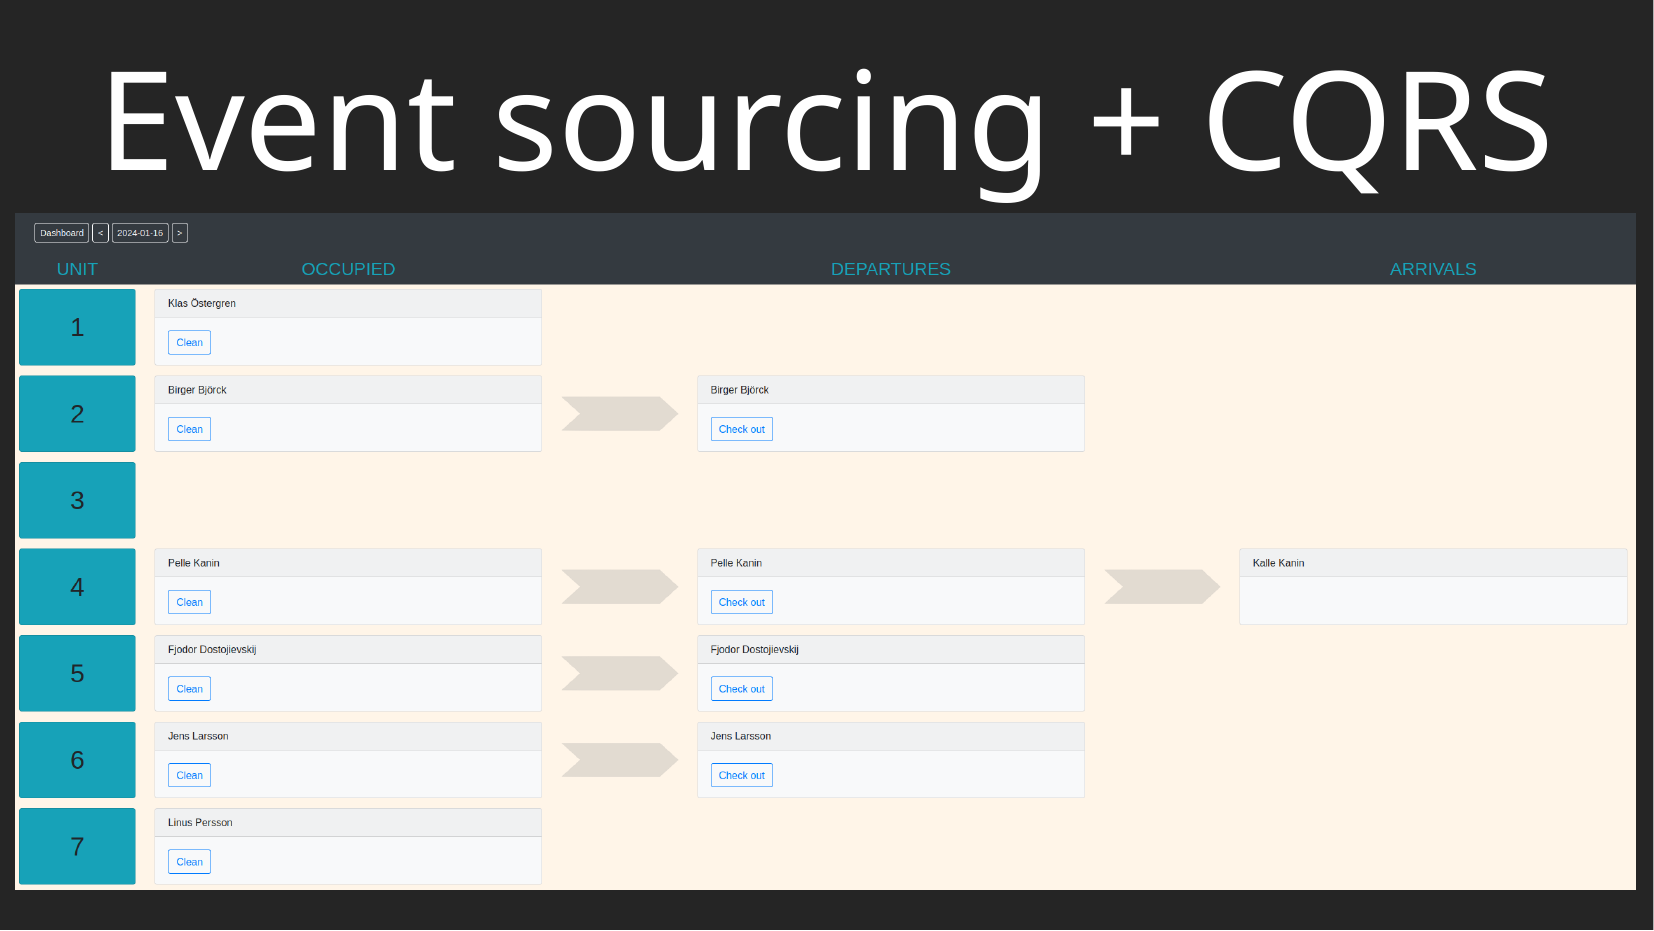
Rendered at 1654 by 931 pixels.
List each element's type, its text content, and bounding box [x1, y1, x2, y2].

picture [15, 213, 1636, 890]
title Event sourcing + CQRS [82, 10, 1571, 213]
